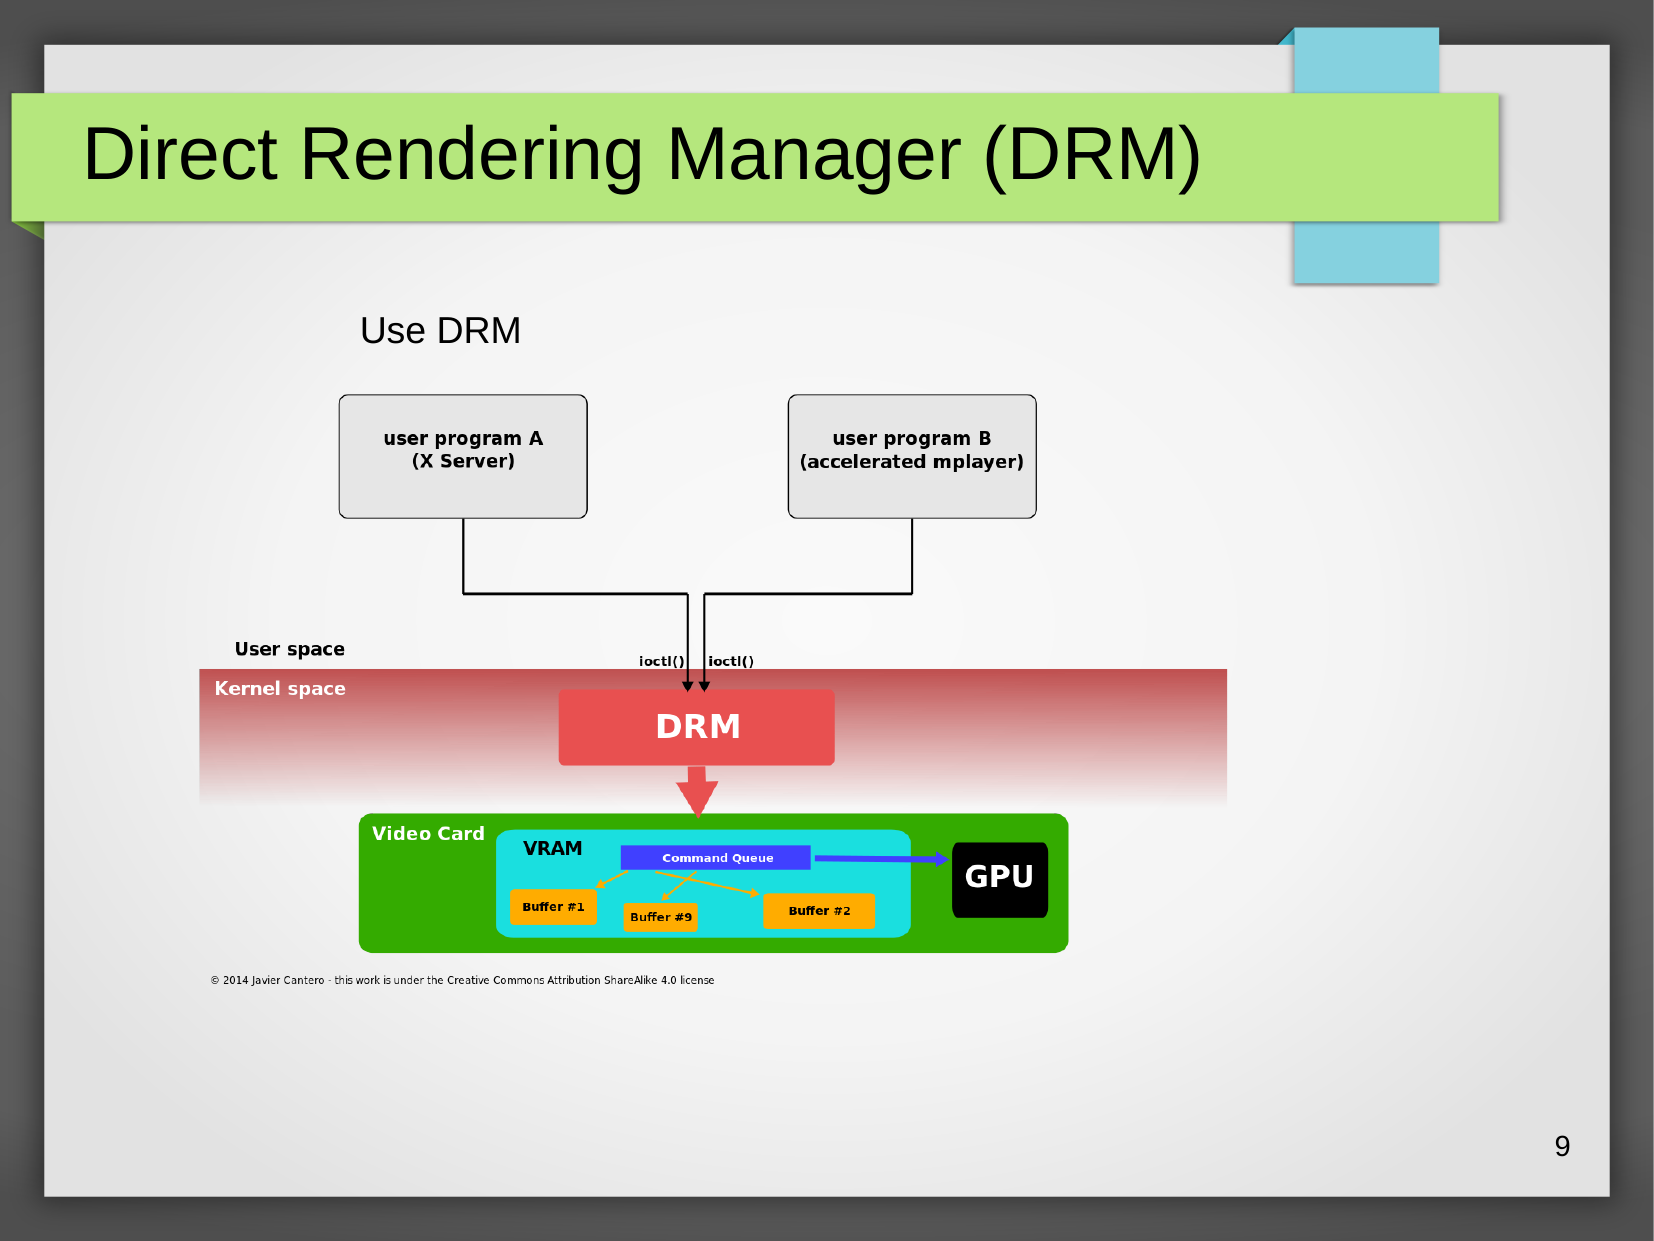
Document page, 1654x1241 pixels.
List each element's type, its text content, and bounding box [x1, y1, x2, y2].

picture [0, 0, 1654, 1241]
title Direct Rendering Manager (DRM) [82, 94, 1264, 213]
text_box Use DRM [345, 302, 556, 363]
